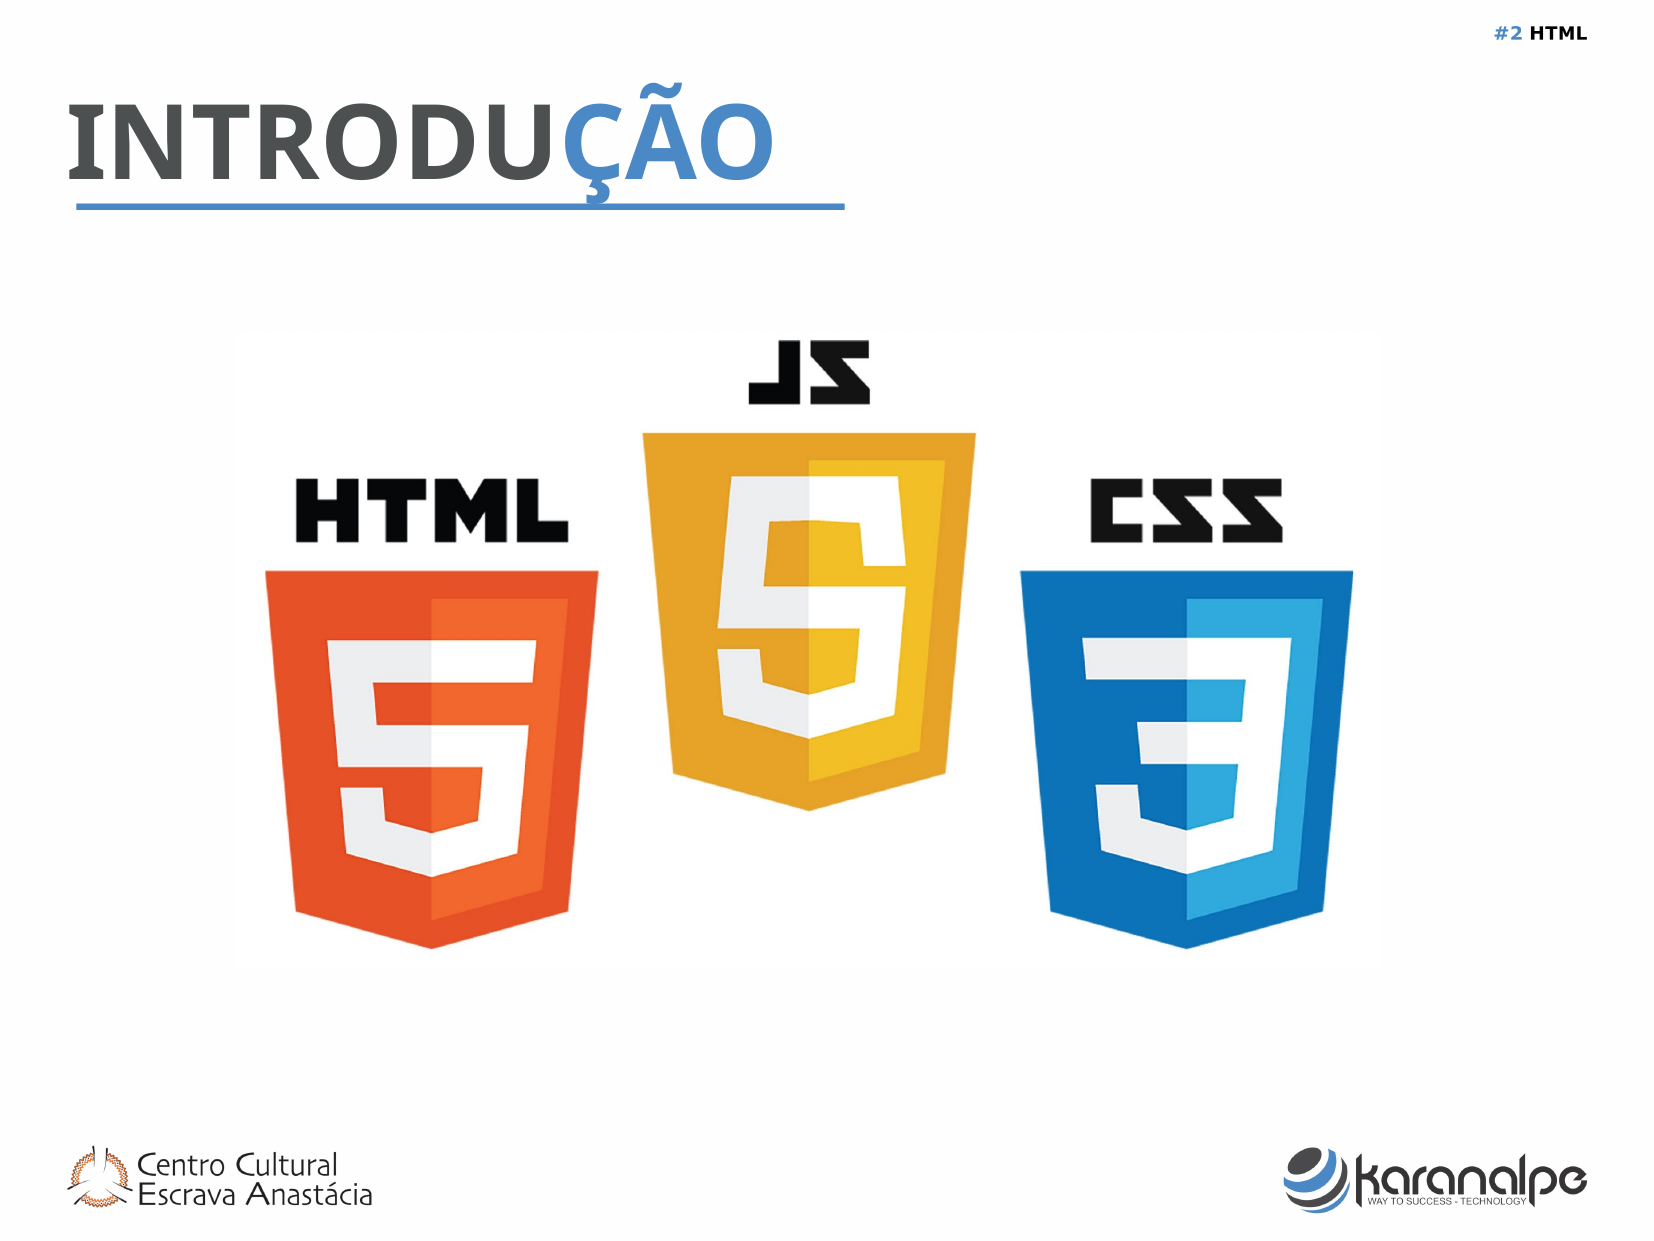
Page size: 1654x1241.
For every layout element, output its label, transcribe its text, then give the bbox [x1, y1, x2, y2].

picture [0, 0, 1654, 1241]
title INTRODUÇÃO [66, 35, 1555, 243]
